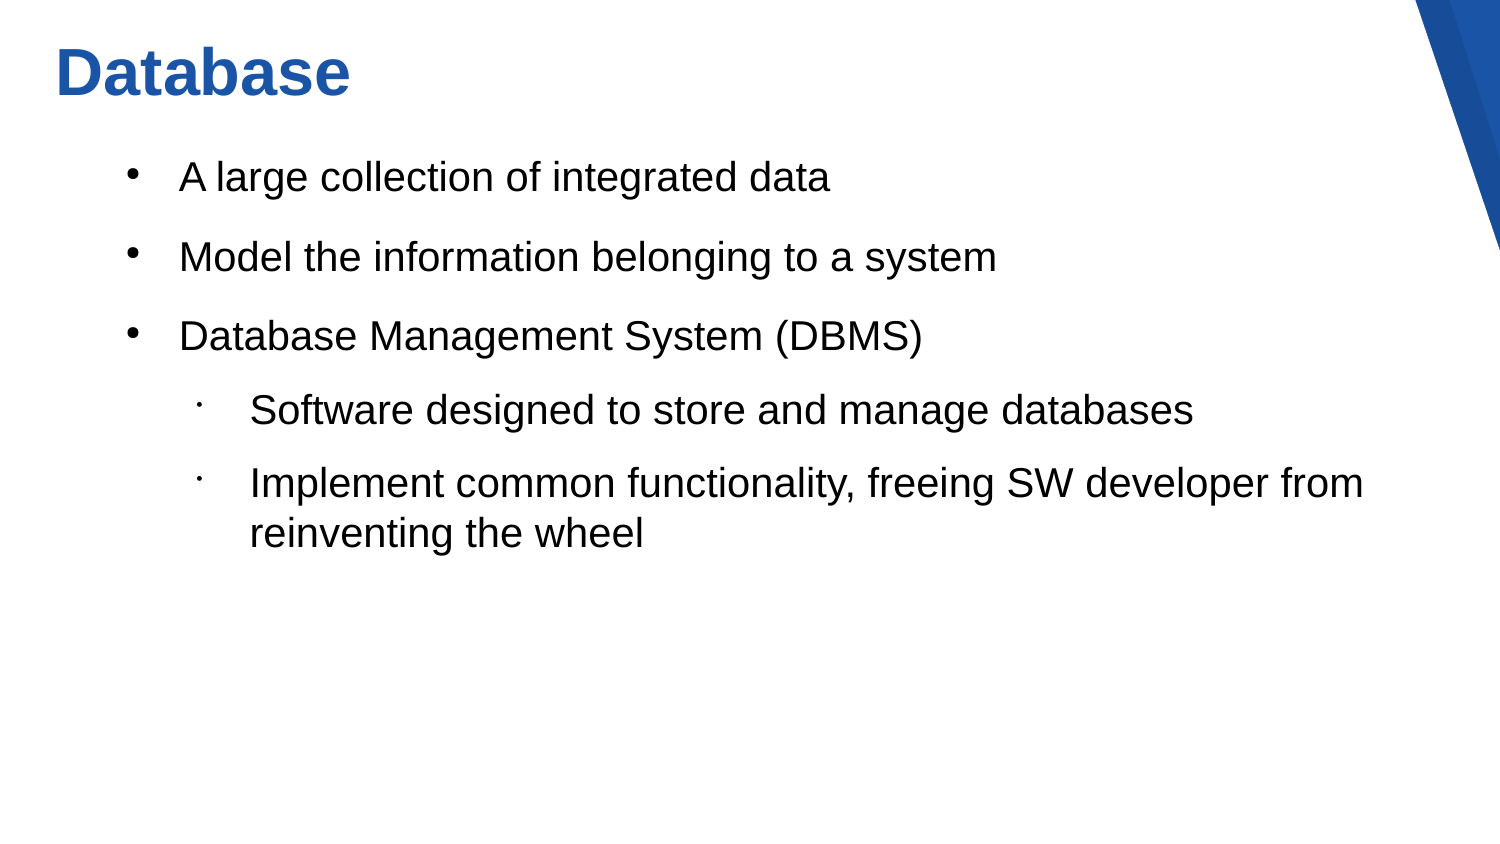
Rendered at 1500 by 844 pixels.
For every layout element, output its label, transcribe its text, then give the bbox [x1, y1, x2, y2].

list A large collection of integrated data Model the information belonging to a system Database Management System (DBMS) Software designed to store and manage databases Implement common functionality, freeing SW developer from reinventing the wheel [92, 134, 1459, 830]
title Database [40, 56, 1231, 124]
